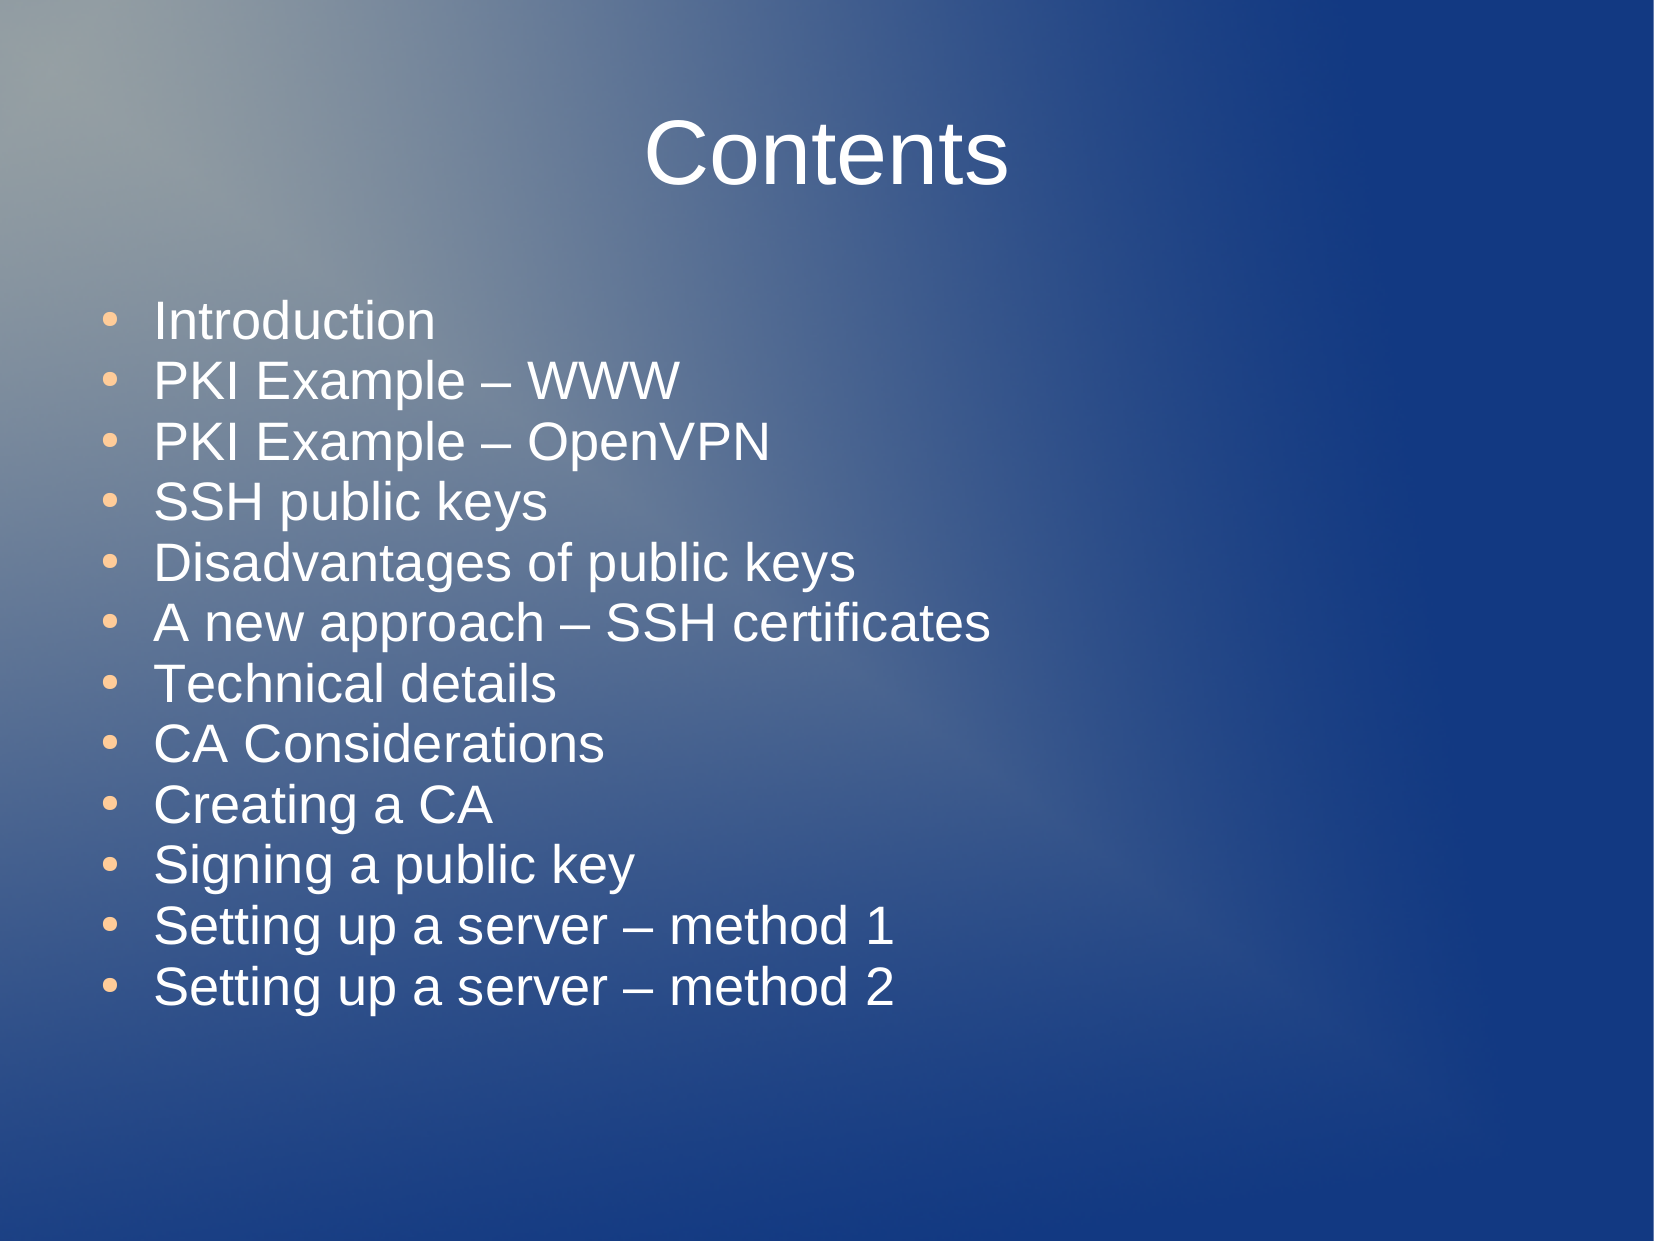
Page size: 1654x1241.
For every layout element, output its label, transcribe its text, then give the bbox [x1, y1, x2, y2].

list Introduction PKI Example – WWW PKI Example – OpenVPN SSH public keys Disadvantages of public keys A new approach – SSH certificates Technical details CA Considerations Creating a CA Signing a public key Setting up a server – method 1 Setting up a server – method 2 [82, 290, 1571, 1094]
title Contents [82, 56, 1571, 250]
picture [0, 0, 1654, 1241]
